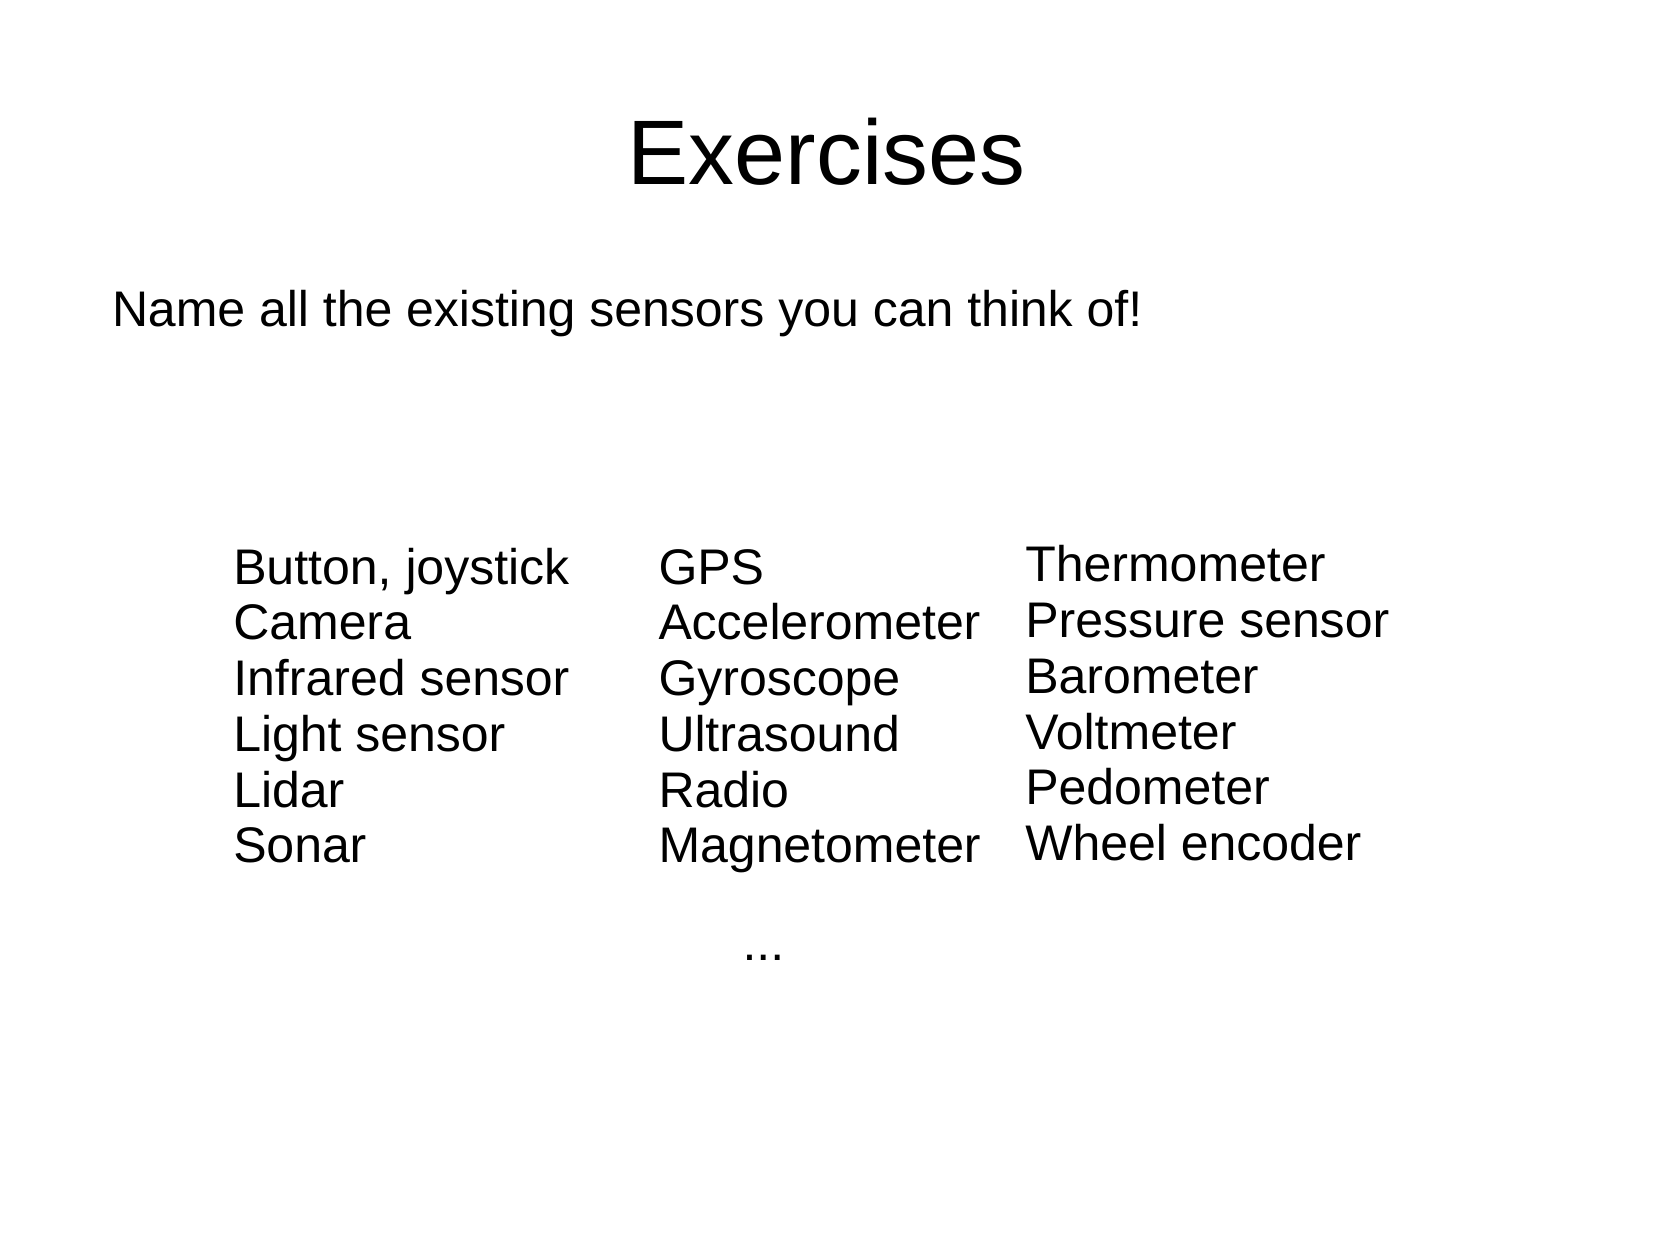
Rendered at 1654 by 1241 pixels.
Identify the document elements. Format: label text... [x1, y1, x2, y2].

text_box Button, joystick Camera Infrared sensor Light sensor Lidar Sonar [218, 531, 643, 967]
title Exercises [82, 49, 1571, 257]
text_box GPS Accelerometer Gyroscope Ultrasound Radio Magnetometer ... [643, 531, 996, 1063]
text_box Name all the existing sensors you can think of! [97, 273, 1170, 401]
text_box Thermometer Pressure sensor Barometer Voltmeter Pedometer Wheel encoder [1010, 529, 1405, 921]
